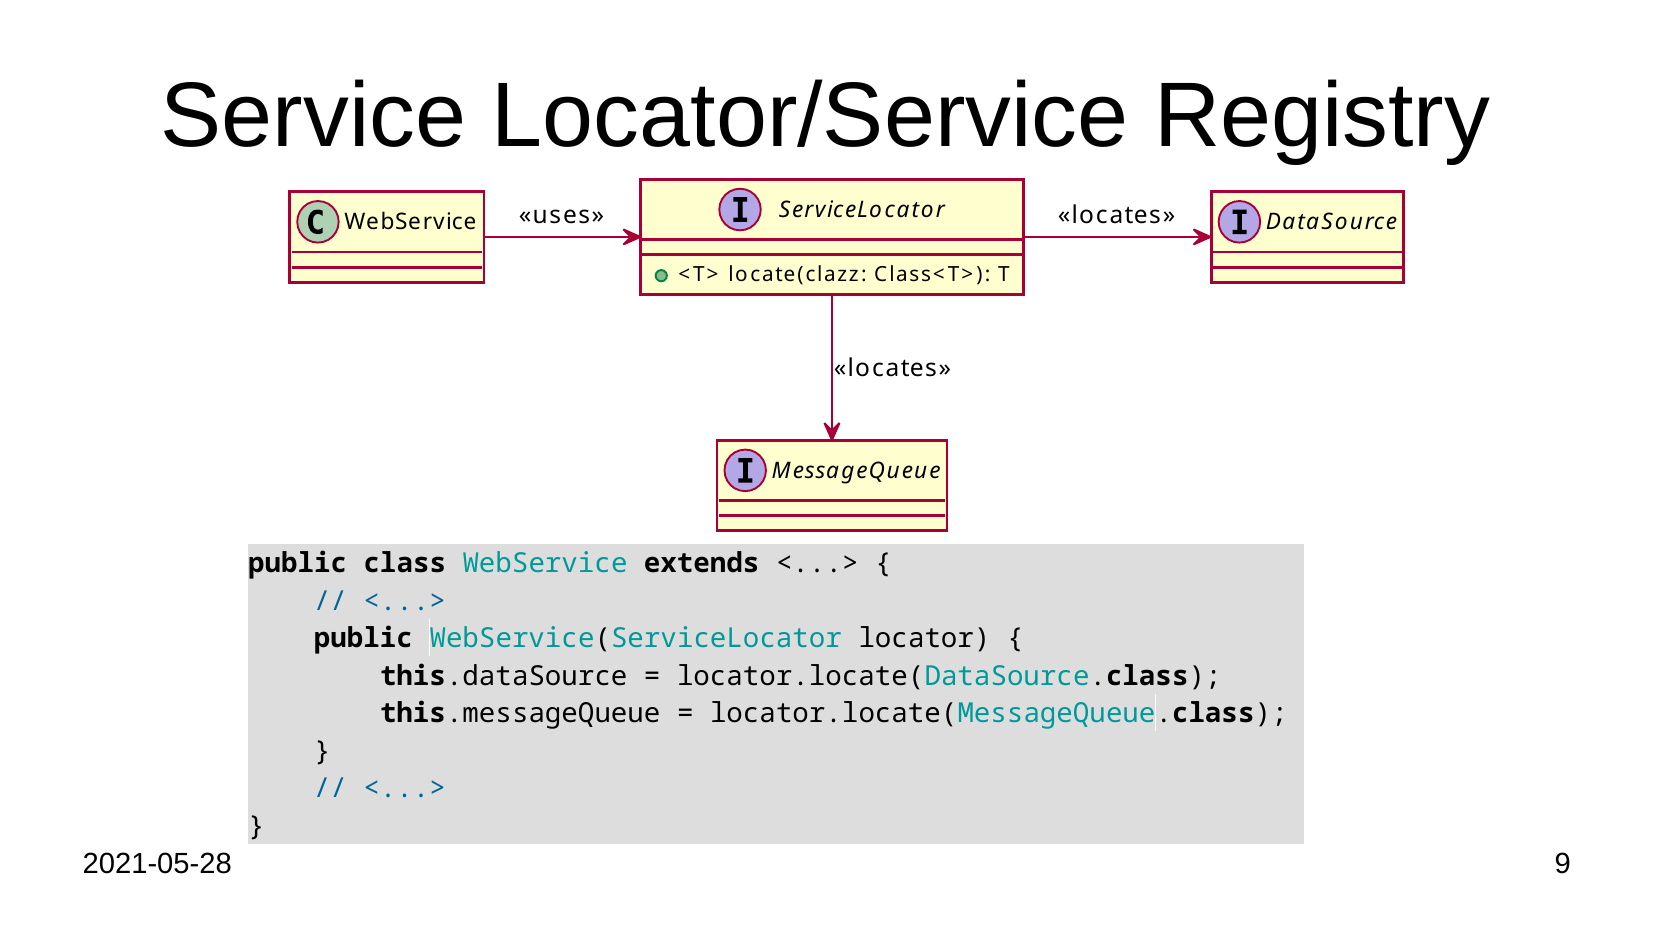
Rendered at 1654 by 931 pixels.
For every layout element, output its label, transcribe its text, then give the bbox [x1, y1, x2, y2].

title Service Locator/Service Registry [82, 37, 1571, 193]
picture [275, 165, 1430, 557]
list public class WebService extends <...> { // <...> public WebService(ServiceLocator locator) { this.dataSource = locator.locate(DataSource.class); this.messageQueue = locator.locate(MessageQueue.class); } // <...> } [248, 543, 1489, 851]
